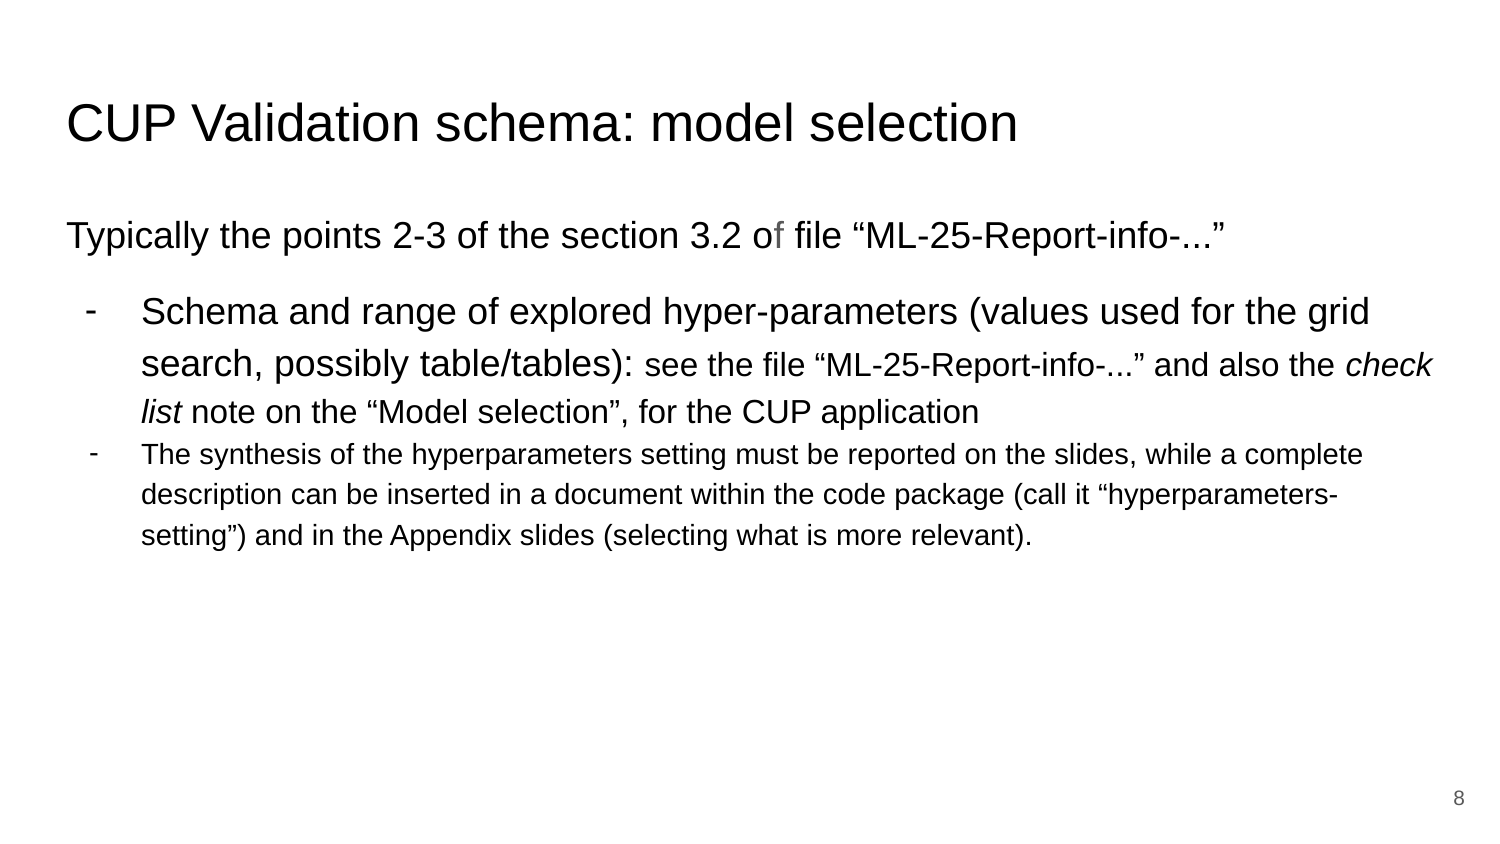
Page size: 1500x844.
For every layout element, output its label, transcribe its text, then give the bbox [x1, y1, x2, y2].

list Typically the points 2-3 of the section 3.2 of file “ML-25-Report-info-...” Schema and range of explored hyper-parameters (values used for the grid search, possibly table/tables): see the file “ML-25-Report-info-...” and also the check list note on the “Model selection”, for the CUP application The synthesis of the hyperparameters setting must be reported on the slides, while a complete description can be inserted in a document within the code package (call it “hyperparameters-setting”) and in the Appendix slides (selecting what is more relevant). [51, 189, 1449, 750]
title CUP Validation schema: model selection [51, 72, 1449, 167]
slide_number <number> [1389, 764, 1480, 830]
